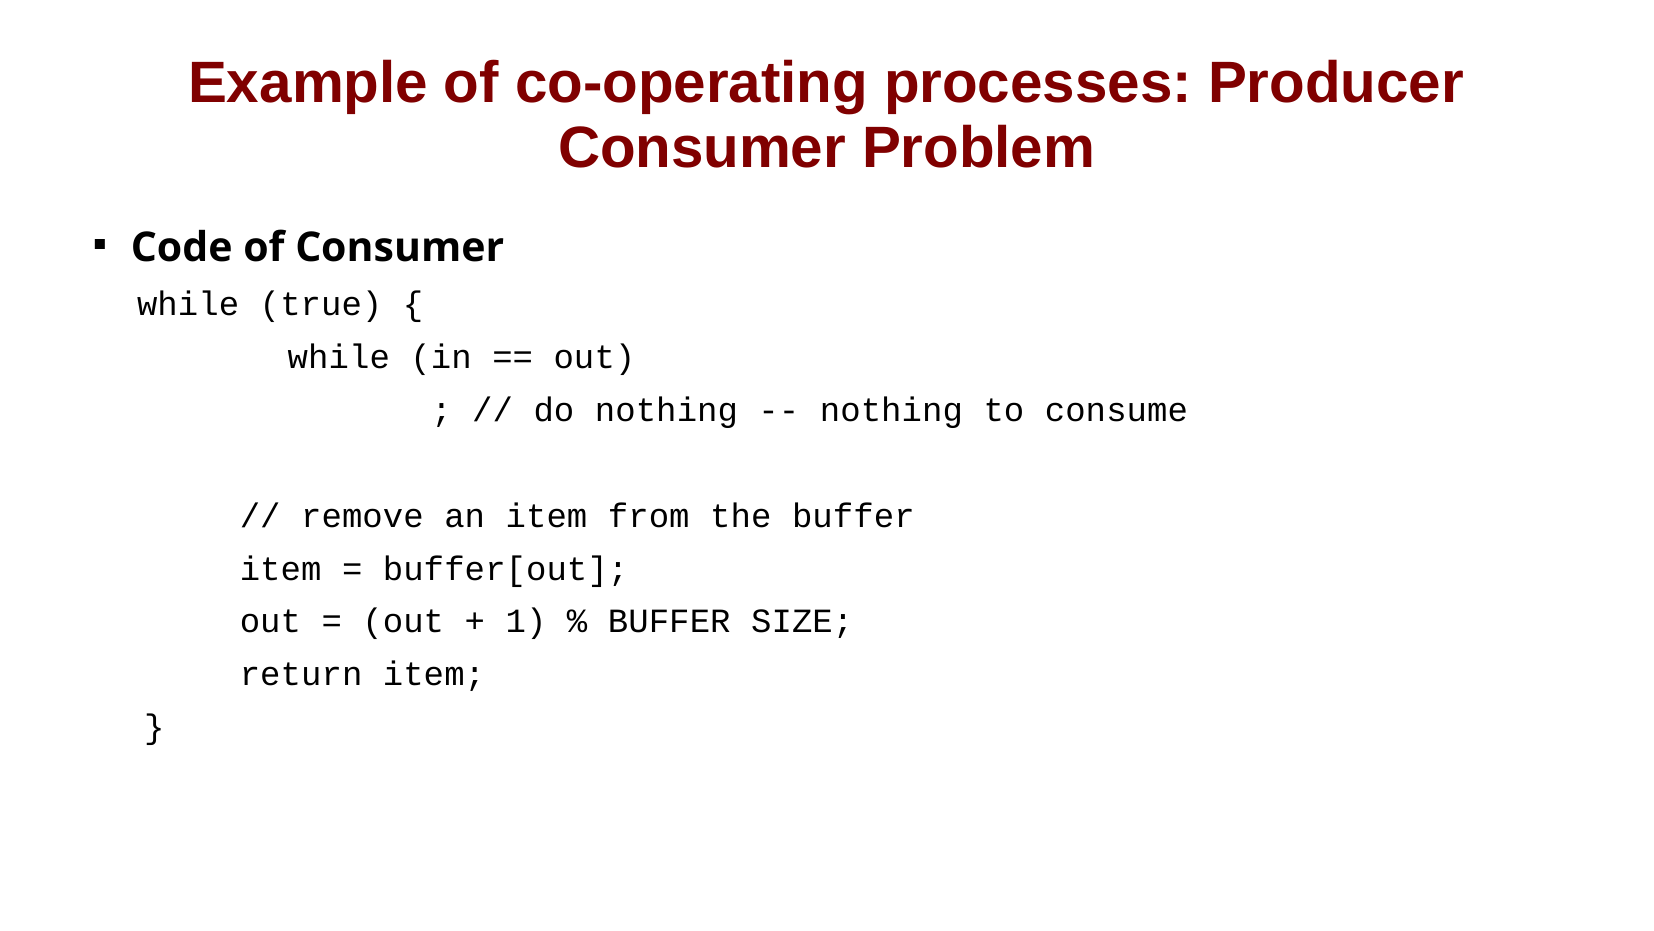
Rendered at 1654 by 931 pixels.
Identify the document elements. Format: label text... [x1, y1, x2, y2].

title Example of co-operating processes: Producer Consumer Problem [82, 37, 1571, 193]
list Code of Consumer while (true) { while (in == out) ; // do nothing -- nothing to consume // remove an item from the buffer item = buffer[out]; out = (out + 1) % BUFFER SIZE; return item; } [82, 217, 1571, 757]
